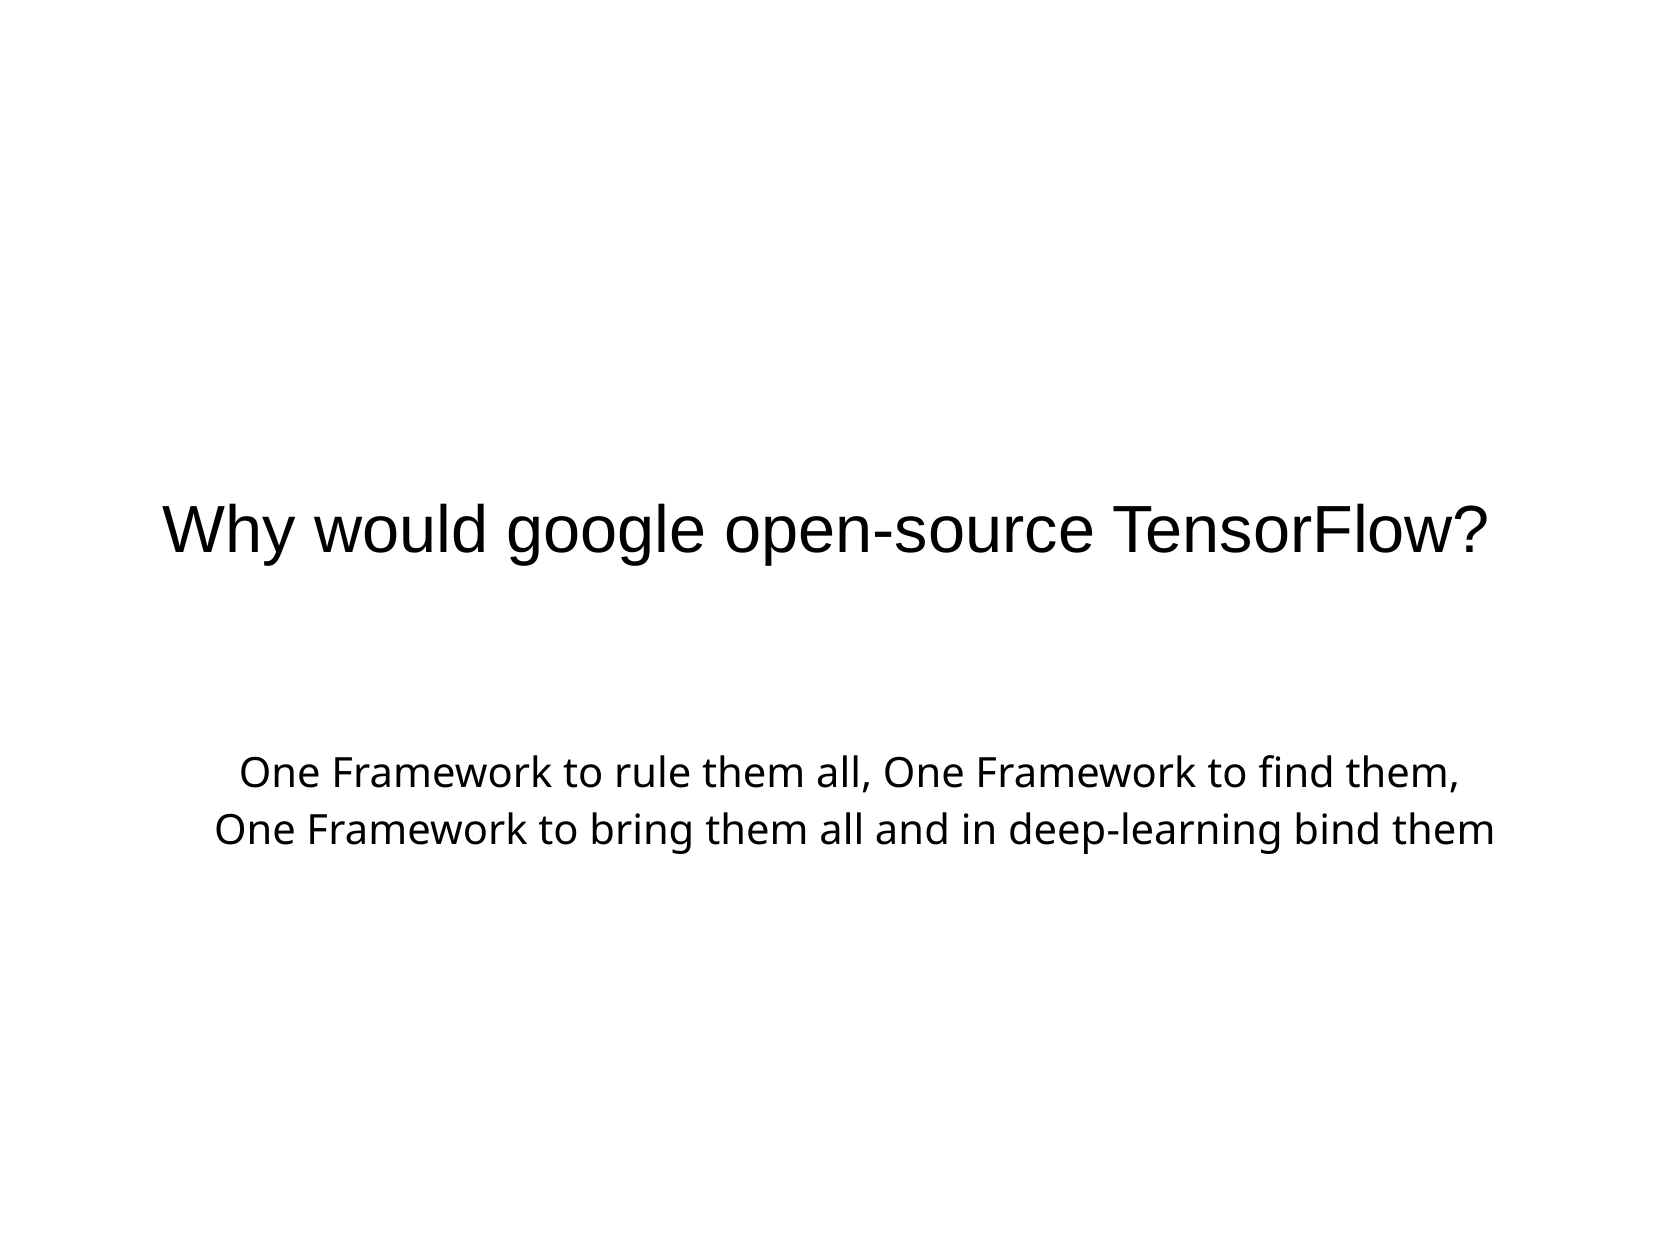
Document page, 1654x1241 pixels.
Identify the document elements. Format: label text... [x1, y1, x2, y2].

subtitle Why would google open-source TensorFlow? [82, 49, 1571, 1010]
text_box One Framework to rule them all, One Framework to find them, One Framework to bring them all and in deep-learning bind them [195, 735, 1516, 944]
